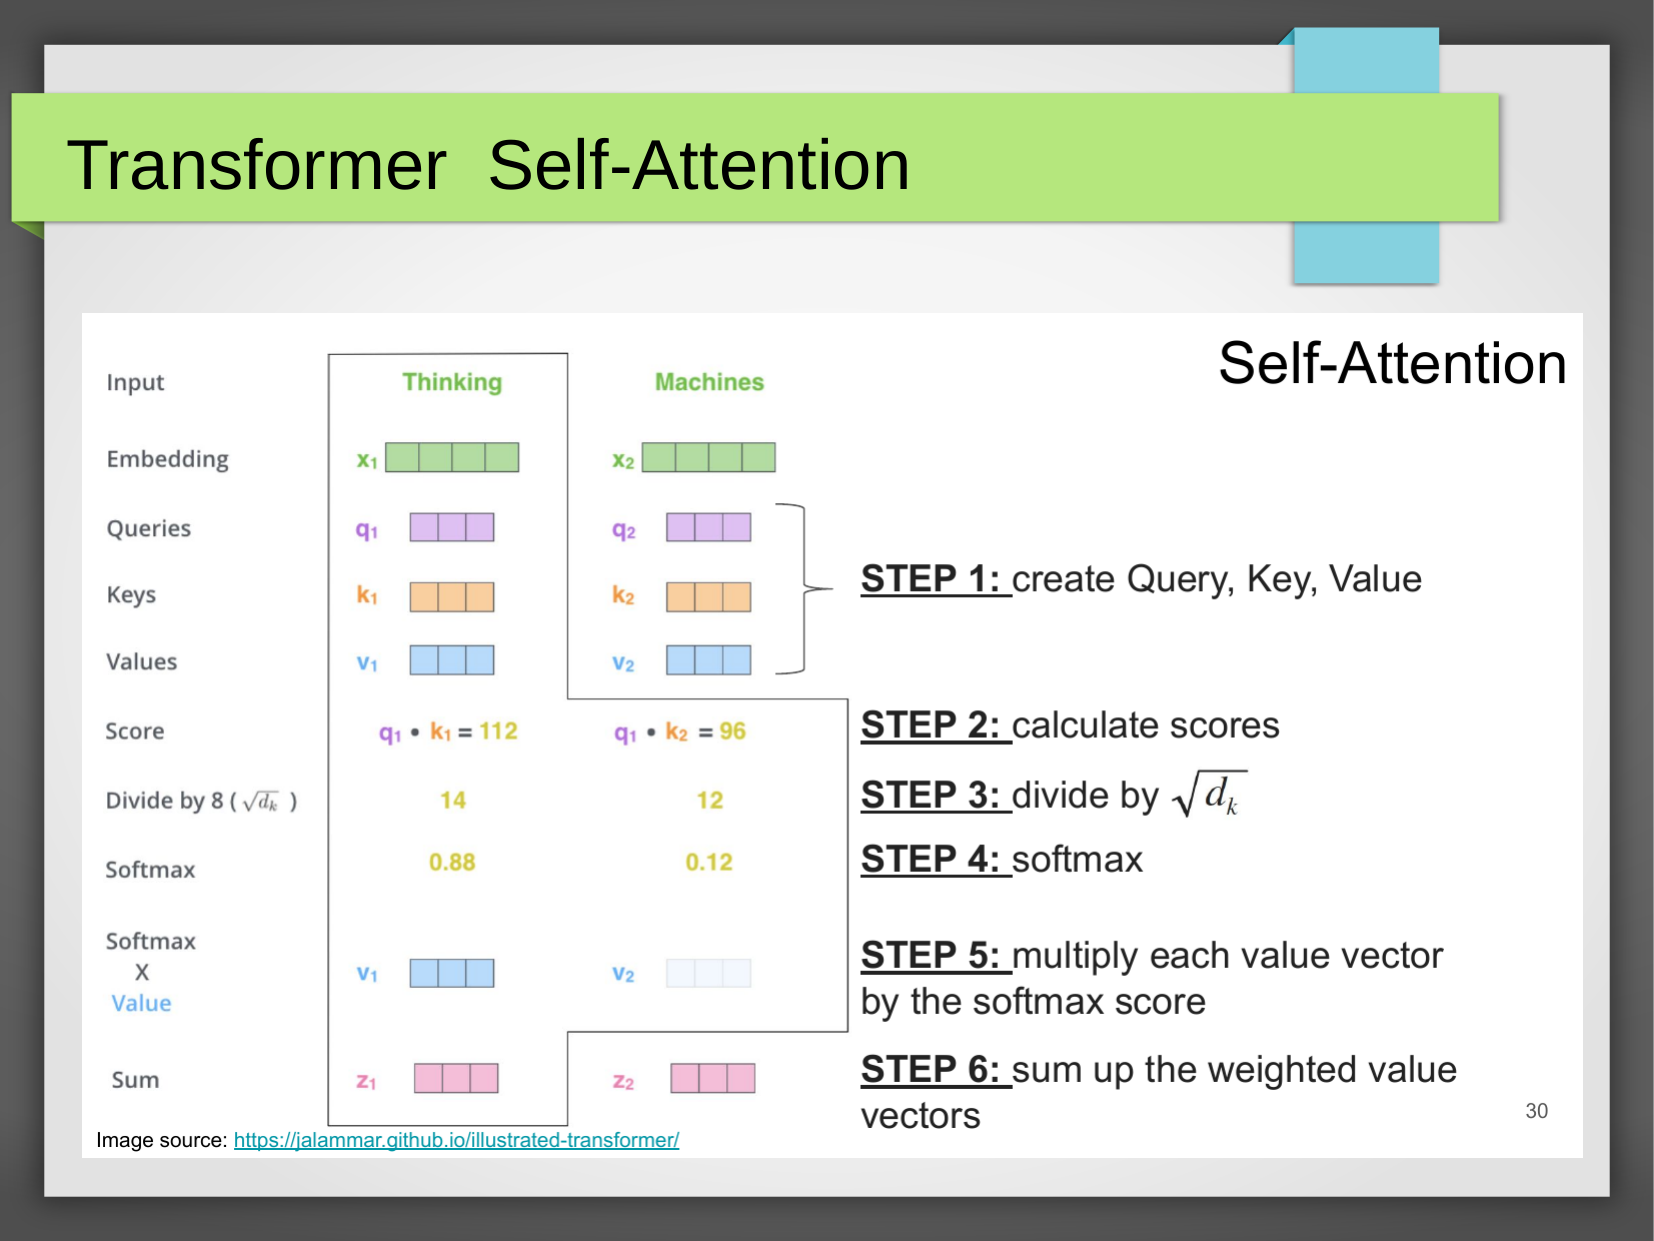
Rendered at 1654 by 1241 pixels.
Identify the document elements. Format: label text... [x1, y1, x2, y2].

title Transformer Self-Attention [46, 125, 1441, 206]
picture [0, 0, 1654, 1241]
